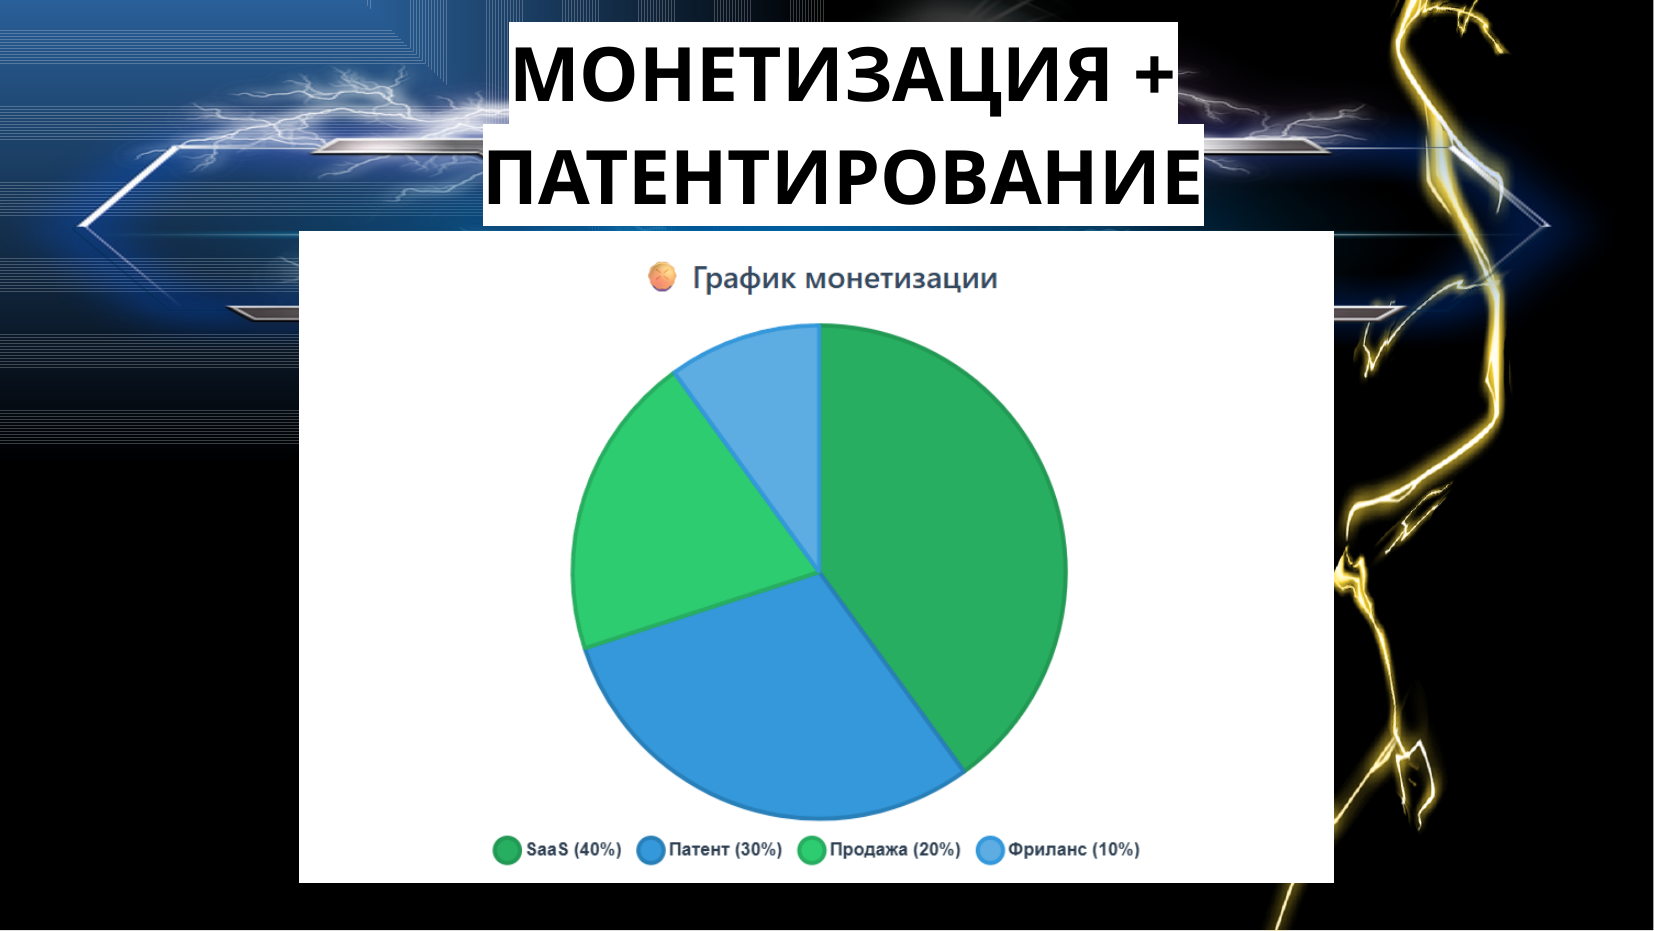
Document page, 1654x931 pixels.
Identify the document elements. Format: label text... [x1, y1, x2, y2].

title Монетизация + патентирование [130, 33, 1557, 214]
picture [0, 0, 1619, 931]
